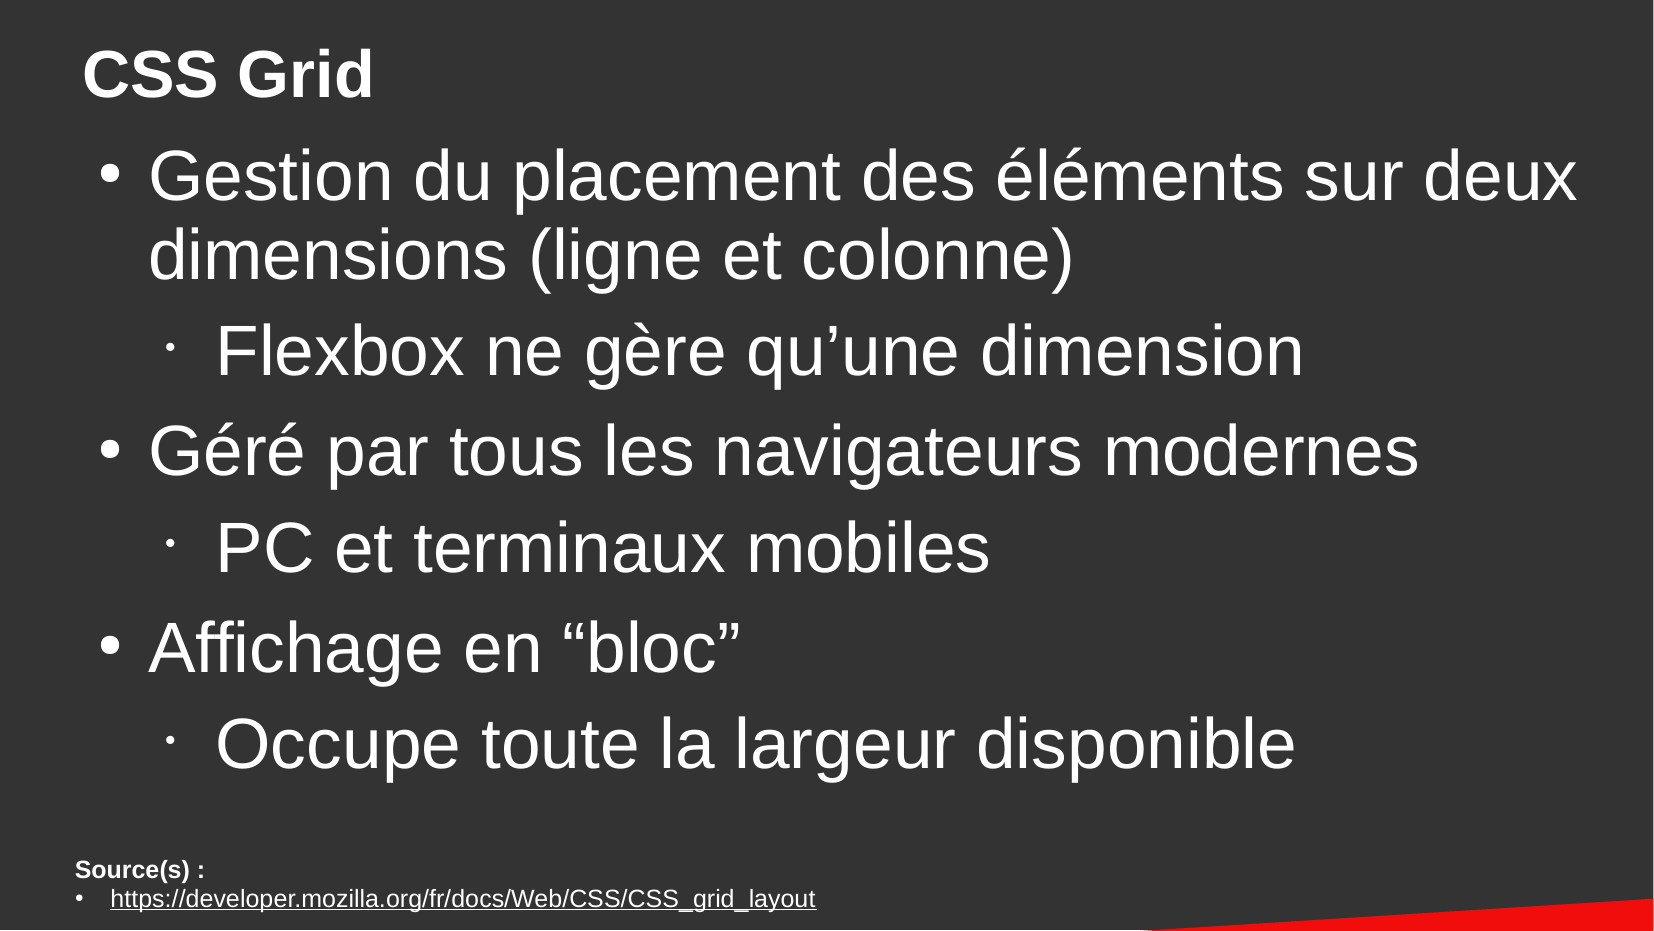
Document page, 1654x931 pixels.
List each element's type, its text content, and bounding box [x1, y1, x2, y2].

list Gestion du placement des éléments sur deux dimensions (ligne et colonne) Flexbox ne gère qu’une dimension Géré par tous les navigateurs modernes PC et terminaux mobiles Affichage en “bloc” Occupe toute la largeur disponible [80, 135, 1620, 792]
title CSS Grid [82, 37, 1571, 114]
text_box [1139, 898, 1654, 931]
text_box Source(s) : https://developer.mozilla.org/fr/docs/Web/CSS/CSS_grid_layout [60, 838, 1546, 920]
